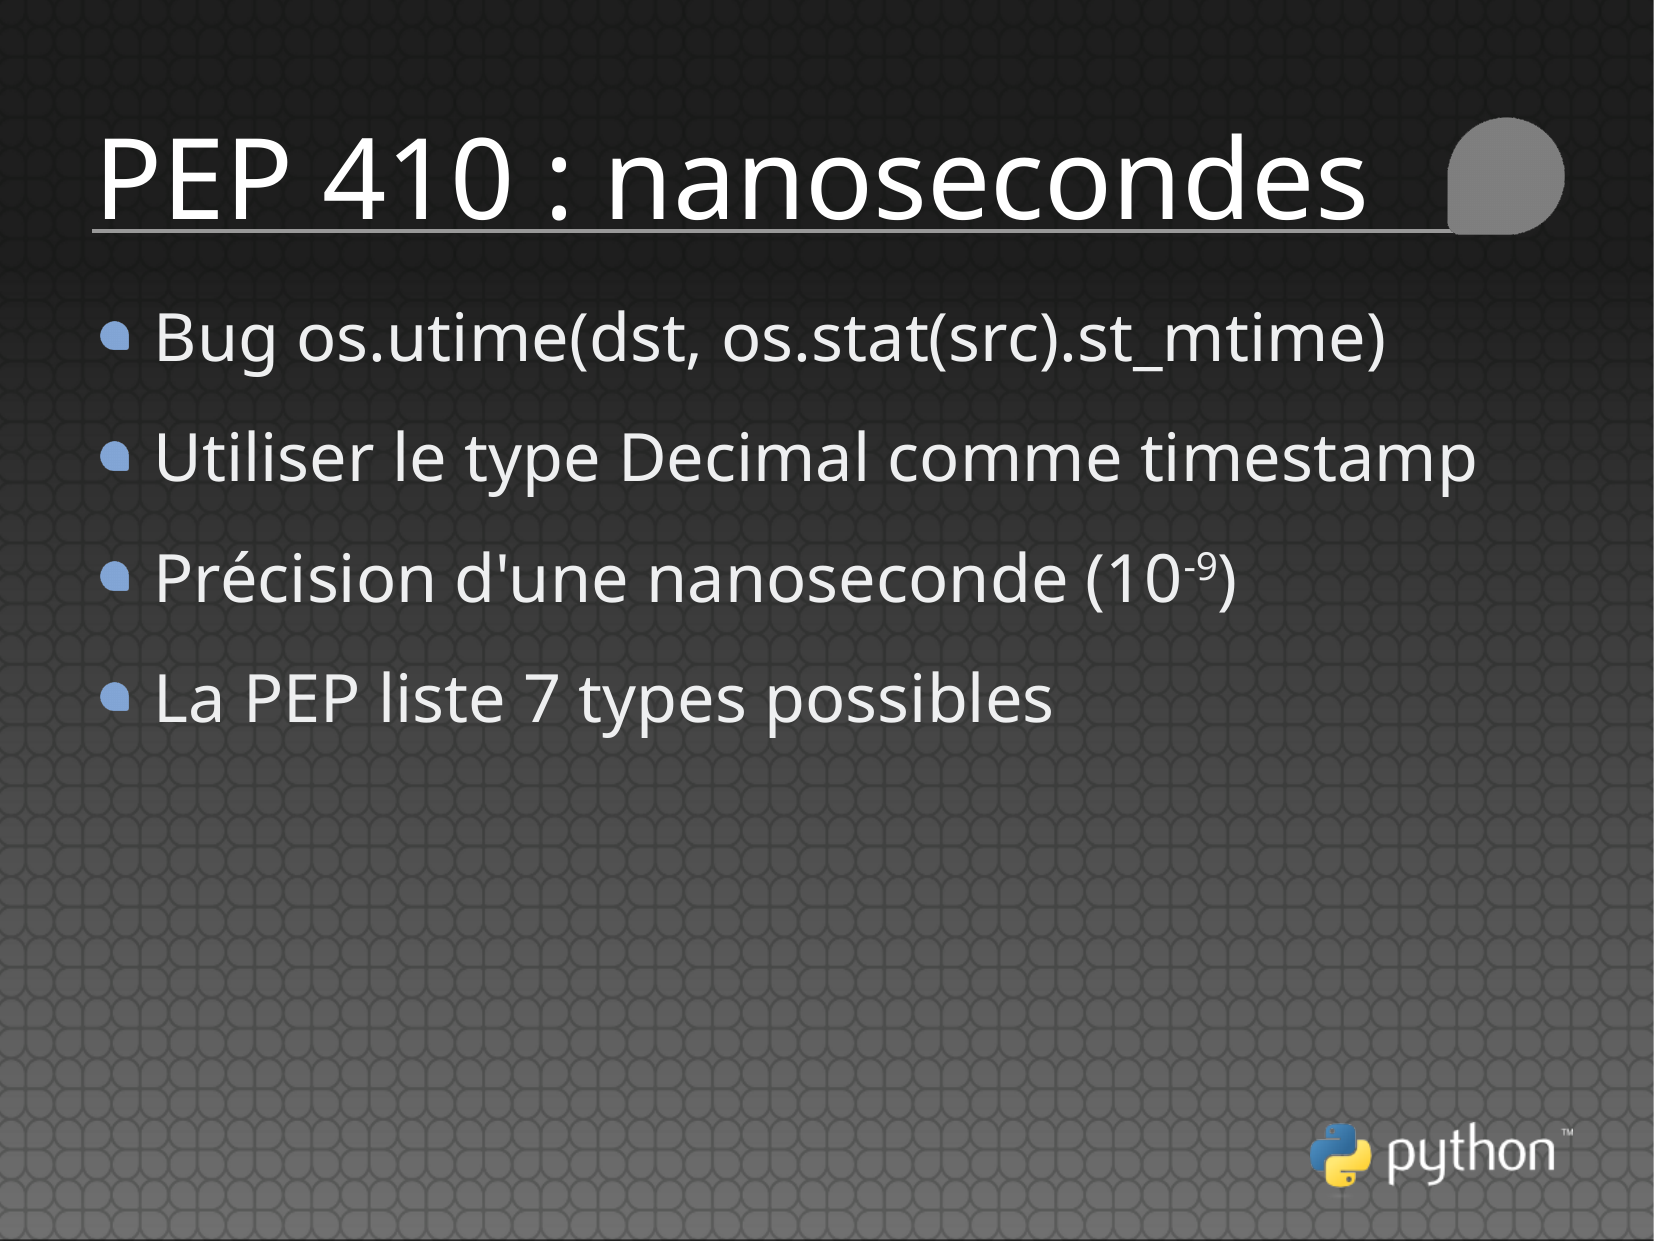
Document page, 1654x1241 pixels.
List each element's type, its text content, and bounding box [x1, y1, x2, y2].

title PEP 410 : nanosecondes [94, 100, 1426, 251]
list Bug os.utime(dst, os.stat(src).st_mtime) Utiliser le type Decimal comme timestamp Précision d'une nanoseconde (10-9) La PEP liste 7 types possibles [82, 290, 1571, 1094]
picture [0, 0, 1654, 1241]
